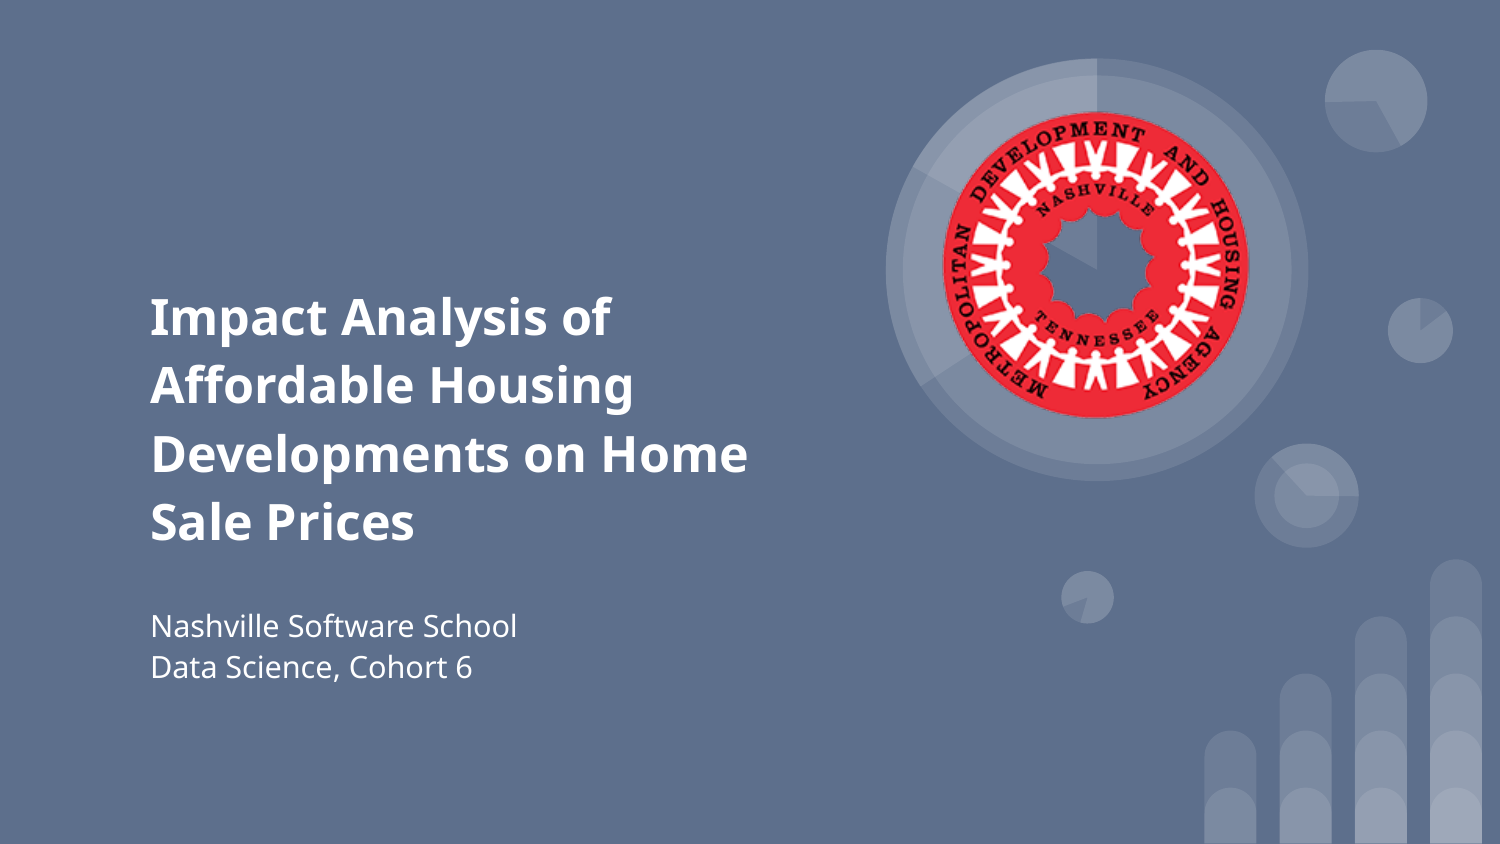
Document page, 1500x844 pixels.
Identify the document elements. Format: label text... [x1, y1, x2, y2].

title Impact Analysis of Affordable Housing Developments on Home Sale Prices [135, 264, 834, 572]
subtitle Nashville Software School Data Science, Cohort 6 [135, 589, 1090, 704]
picture [822, 109, 1370, 422]
